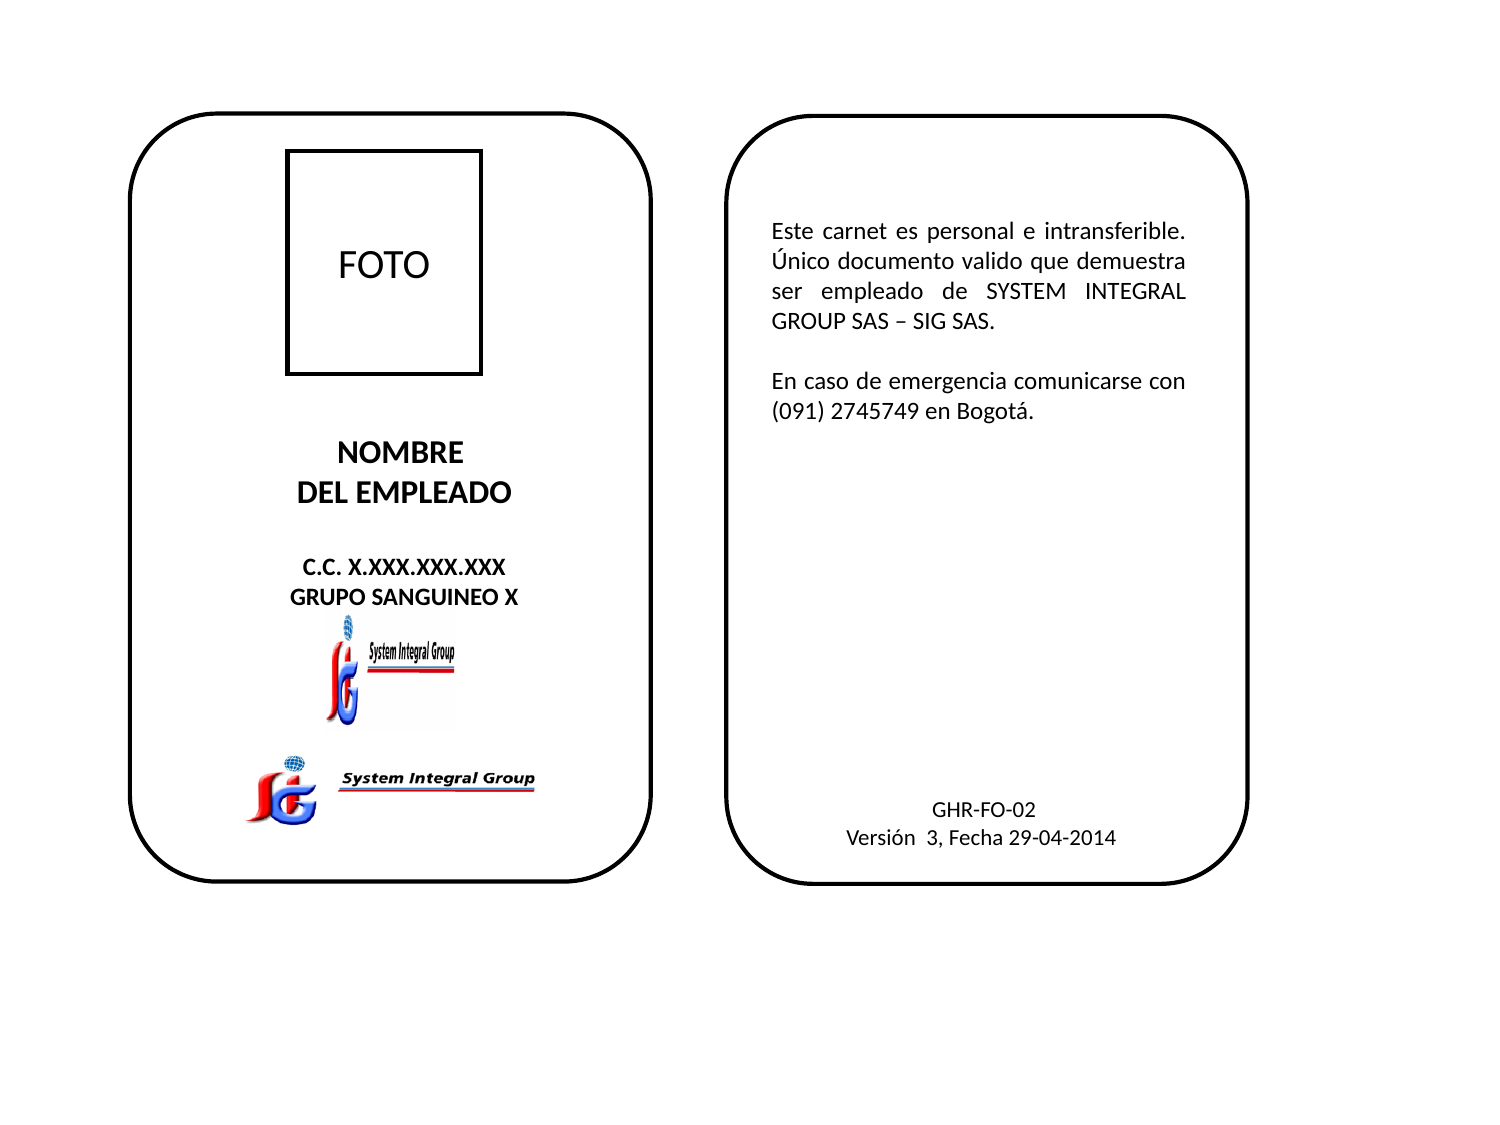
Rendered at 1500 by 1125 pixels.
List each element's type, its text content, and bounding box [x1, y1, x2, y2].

text_box FOTO [287, 151, 481, 374]
text_box [129, 113, 651, 882]
text_box GHR-FO-02 Versión 3, Fecha 29-04-2014 [827, 787, 1147, 862]
text_box [726, 115, 1248, 884]
picture [324, 662, 457, 733]
text_box Este carnet es personal e intransferible. Único documento valido que demuestra ser empleado de SYSTEM INTEGRAL GROUP SAS – SIG SAS. En caso de emergencia comunicarse con (091) 2745749 en Bogotá. [756, 207, 1218, 446]
picture [240, 748, 541, 829]
text_box NOMBRE DEL EMPLEADO C.C. X.XXX.XXX.XXX GRUPO SANGUINEO X [182, 423, 627, 662]
